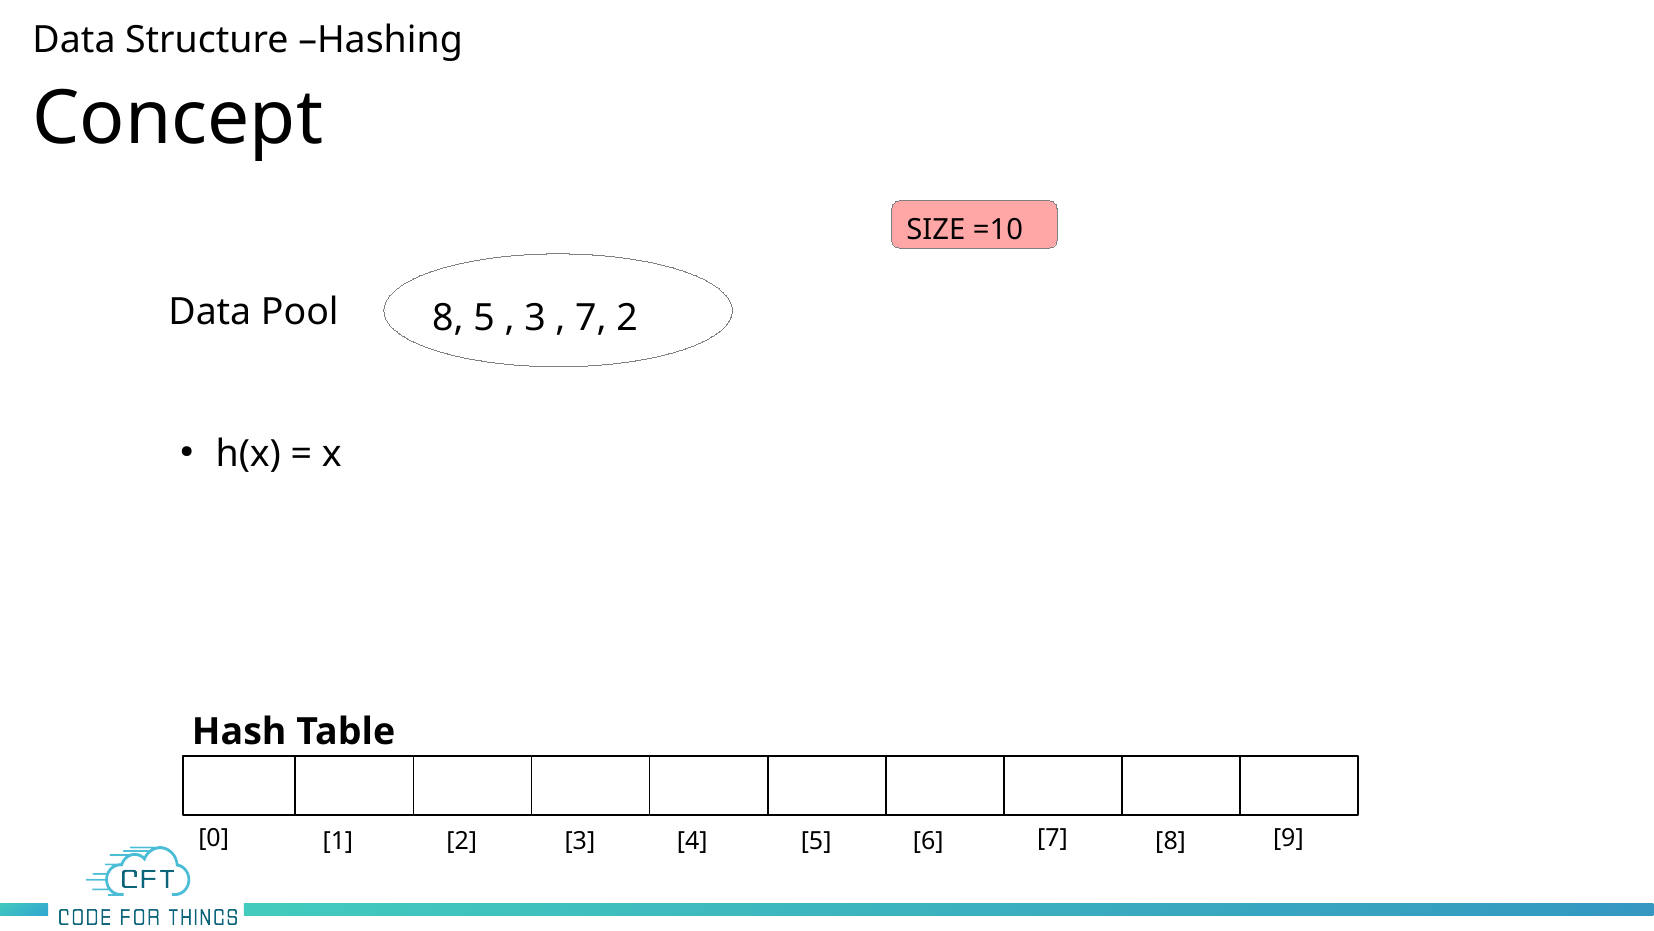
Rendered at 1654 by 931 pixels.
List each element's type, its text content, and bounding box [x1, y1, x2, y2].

text_box [0] [177, 812, 278, 857]
text_box [9] [1251, 812, 1353, 857]
text_box 8, 5 , 3 , 7, 2 [402, 283, 709, 342]
text_box h(x) = x [165, 419, 532, 485]
text_box [5] [779, 814, 880, 860]
text_box SIZE =10 [891, 200, 1058, 250]
text_box [8] [1133, 814, 1235, 860]
text_box [413, 342, 703, 367]
text_box [405, 253, 733, 339]
title Data Structure –Hashing Concept [32, 12, 1184, 166]
picture [59, 846, 237, 925]
text_box [6] [891, 814, 993, 860]
text_box [7] [1015, 812, 1117, 857]
text_box Data Pool [118, 276, 402, 342]
text_box [4] [655, 814, 756, 860]
text_box Hash Table [141, 696, 485, 756]
text_box [3] [543, 814, 644, 860]
text_box [183, 755, 1359, 815]
text_box [2] [425, 814, 526, 860]
text_box [1] [301, 814, 402, 860]
